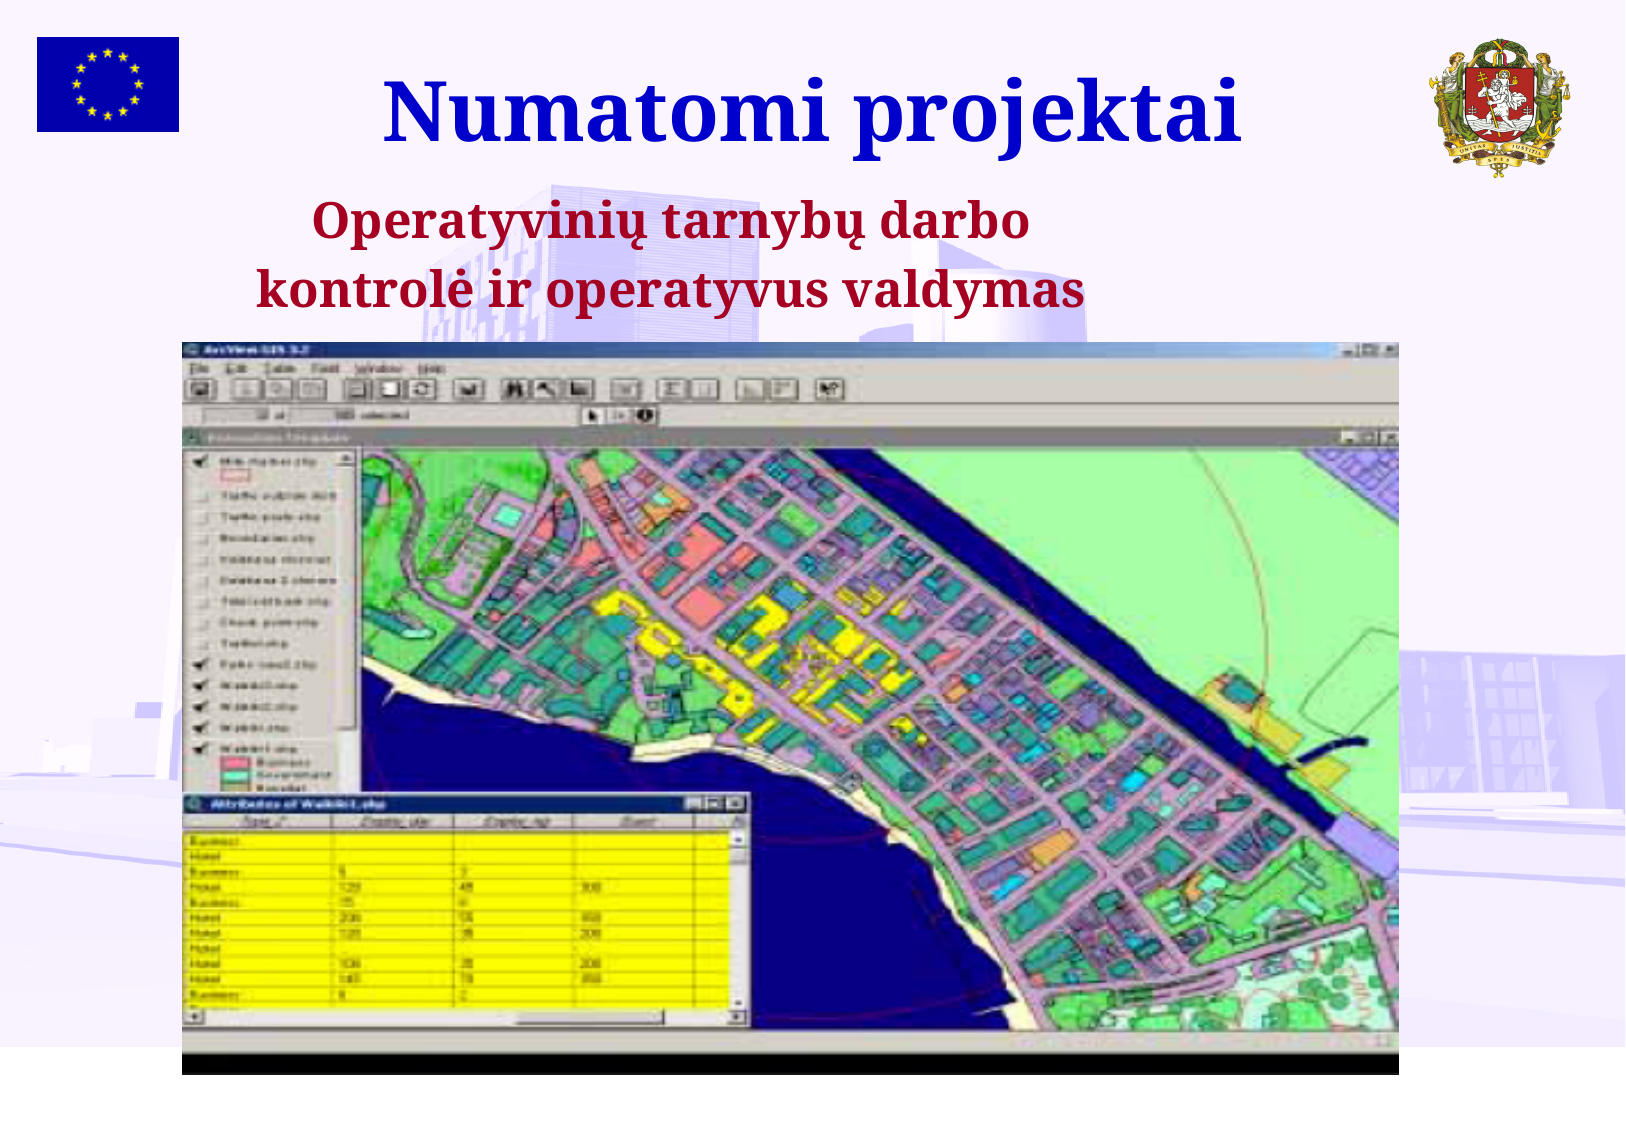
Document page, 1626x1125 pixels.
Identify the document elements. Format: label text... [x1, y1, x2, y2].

title Numatomi projektai [81, 45, 1544, 168]
text_box Operatyvinių tarnybų darbo kontrolė ir operatyvus valdymas [197, 177, 1146, 430]
picture [0, 0, 1626, 1075]
